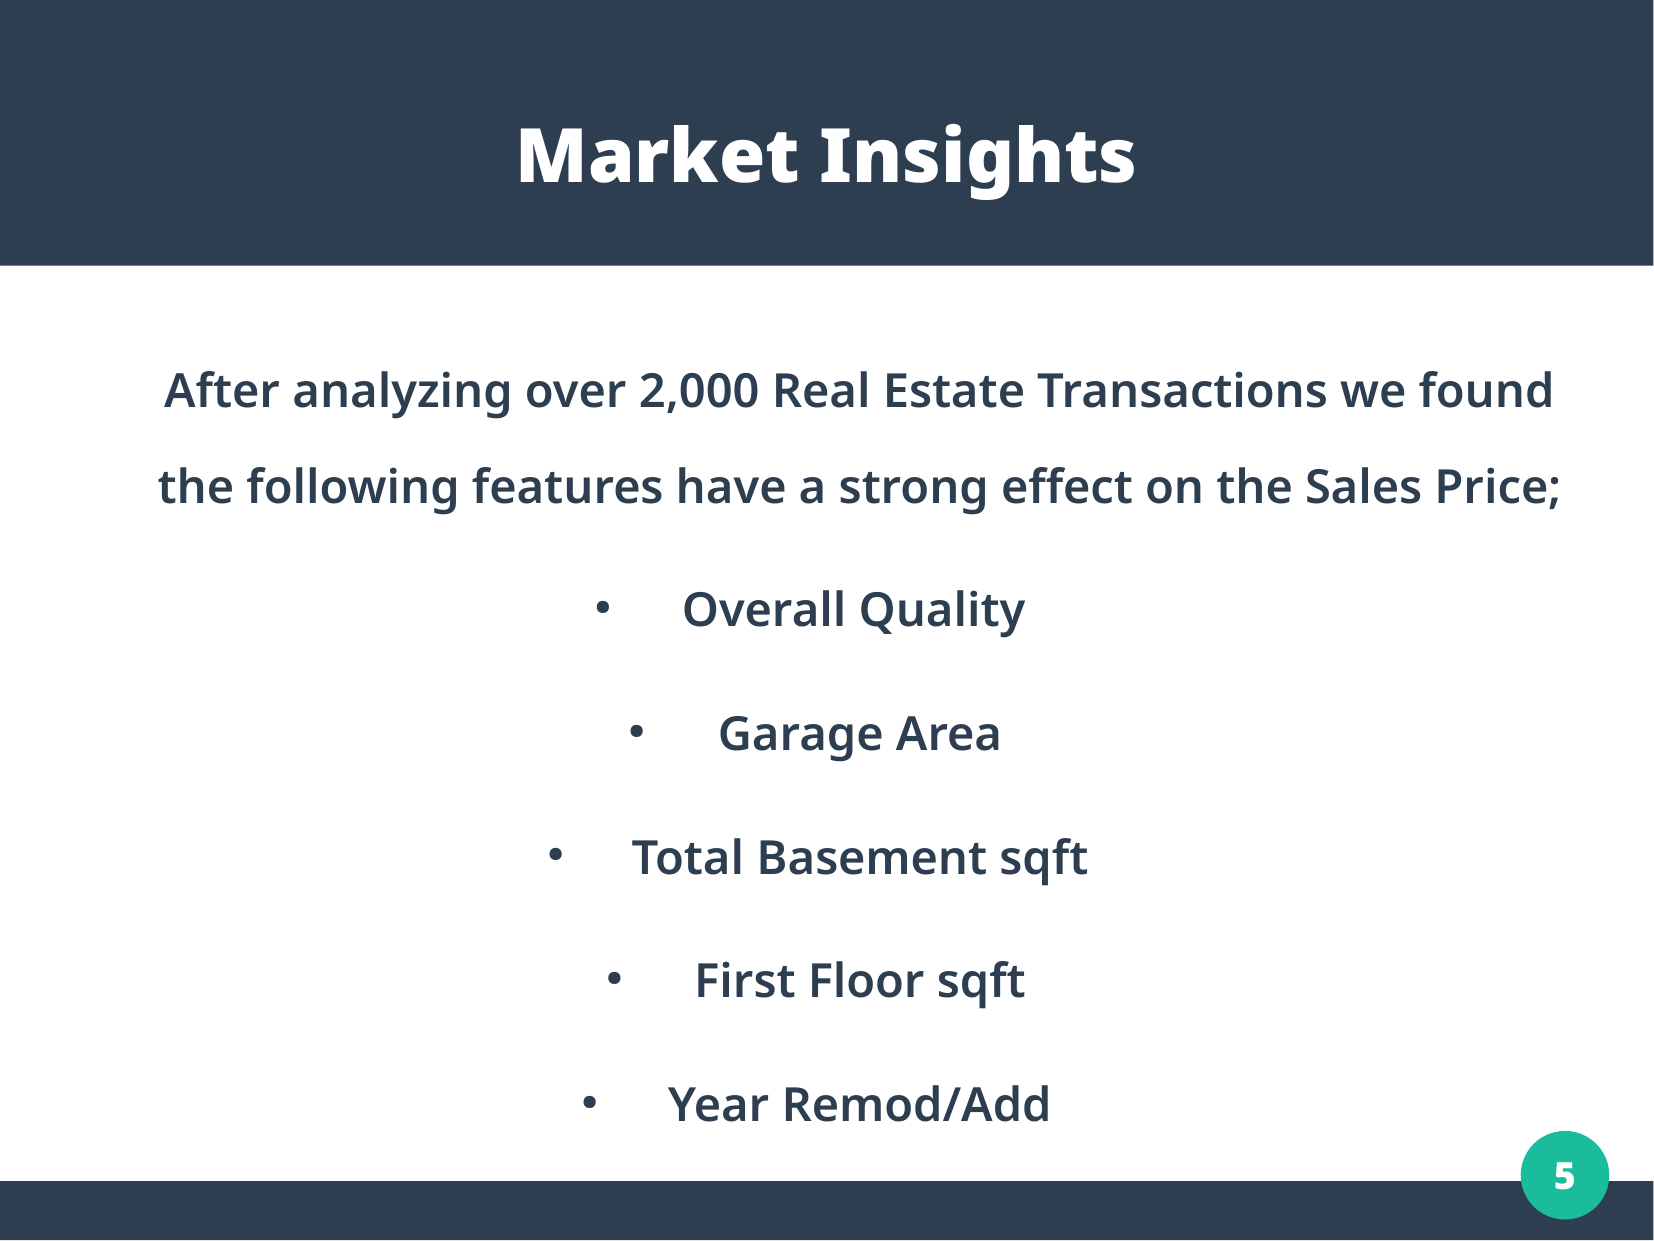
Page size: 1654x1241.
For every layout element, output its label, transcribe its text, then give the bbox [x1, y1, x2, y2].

title Market Insights [59, 49, 1595, 207]
list After analyzing over 2,000 Real Estate Transactions we found the following features have a strong effect on the Sales Price; Overall Quality Garage Area Total Basement sqft First Floor sqft Year Remod/Add [59, 324, 1595, 1152]
